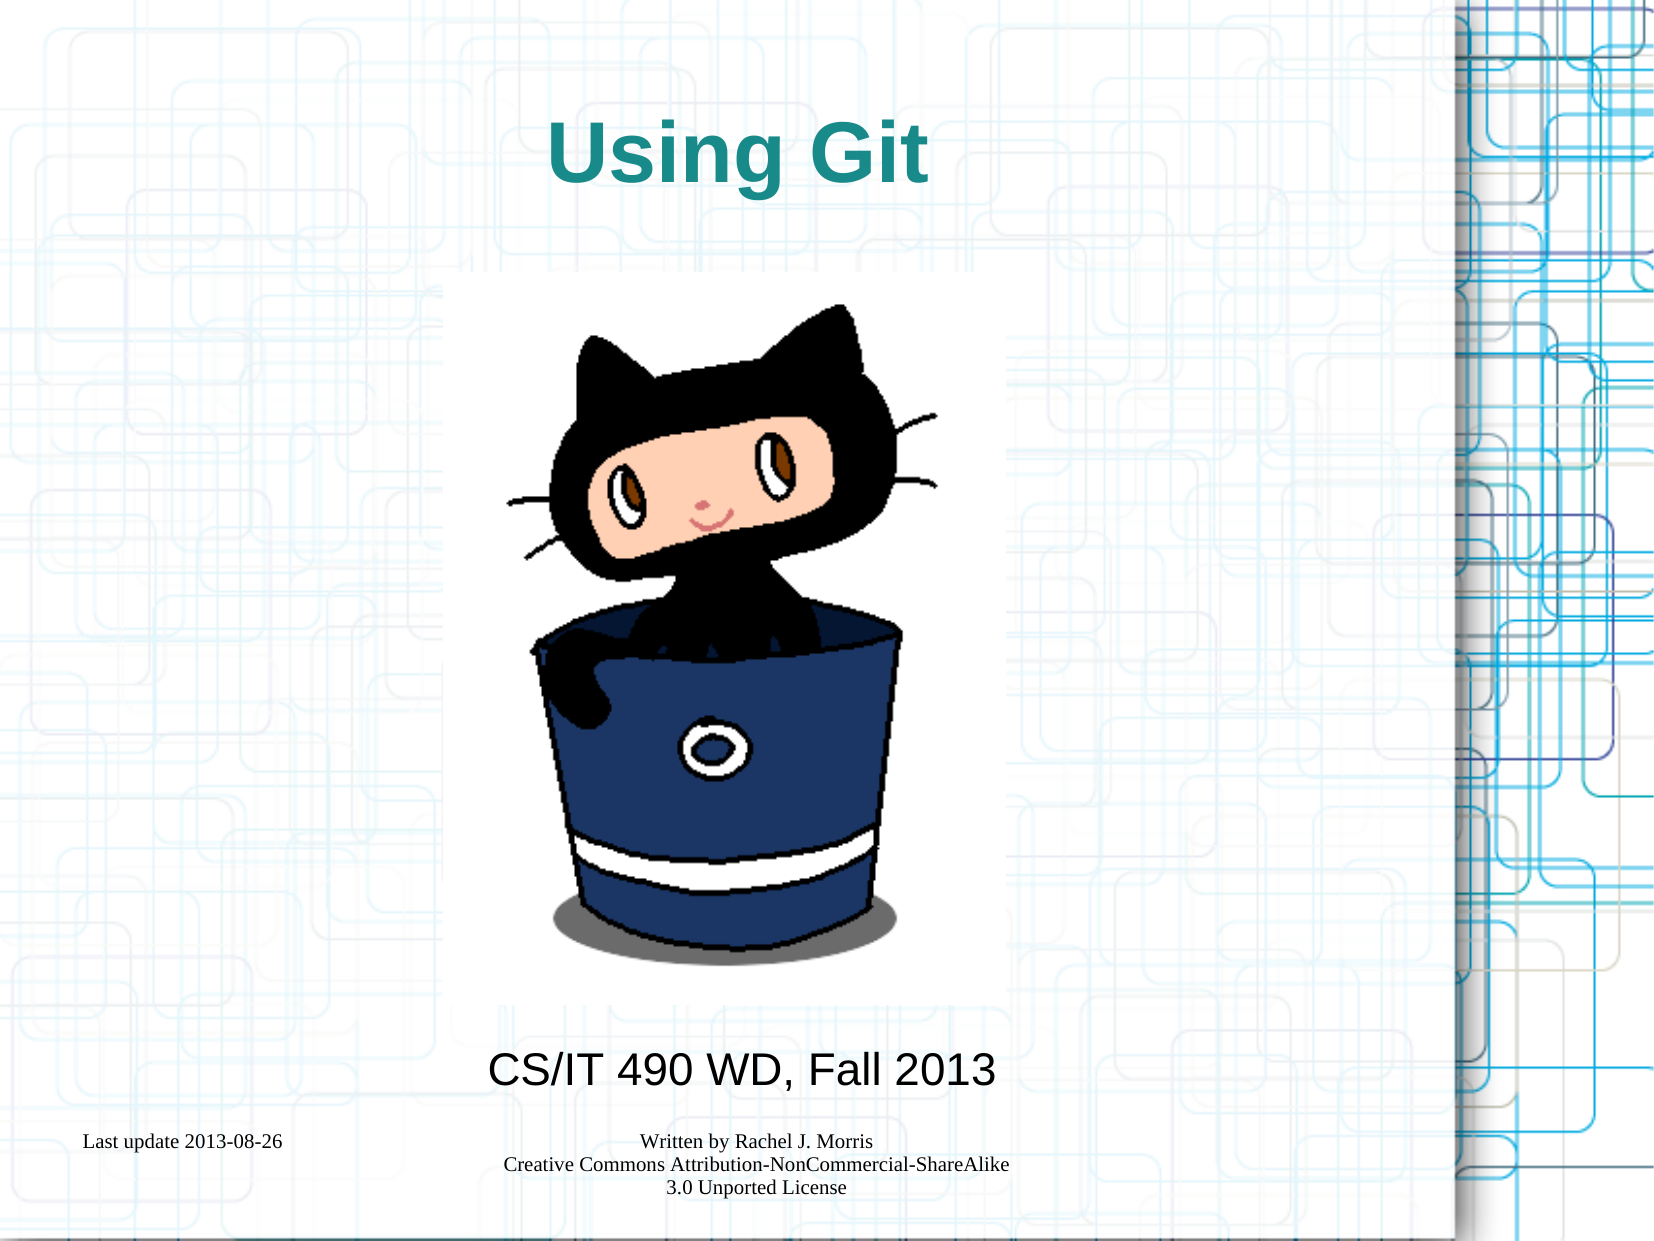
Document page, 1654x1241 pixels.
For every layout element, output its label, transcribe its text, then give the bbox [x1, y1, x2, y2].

title Using Git [59, 49, 1418, 257]
text_box CS/IT 490 WD, Fall 2013 [75, 1043, 1410, 1096]
picture [0, 0, 1654, 1241]
